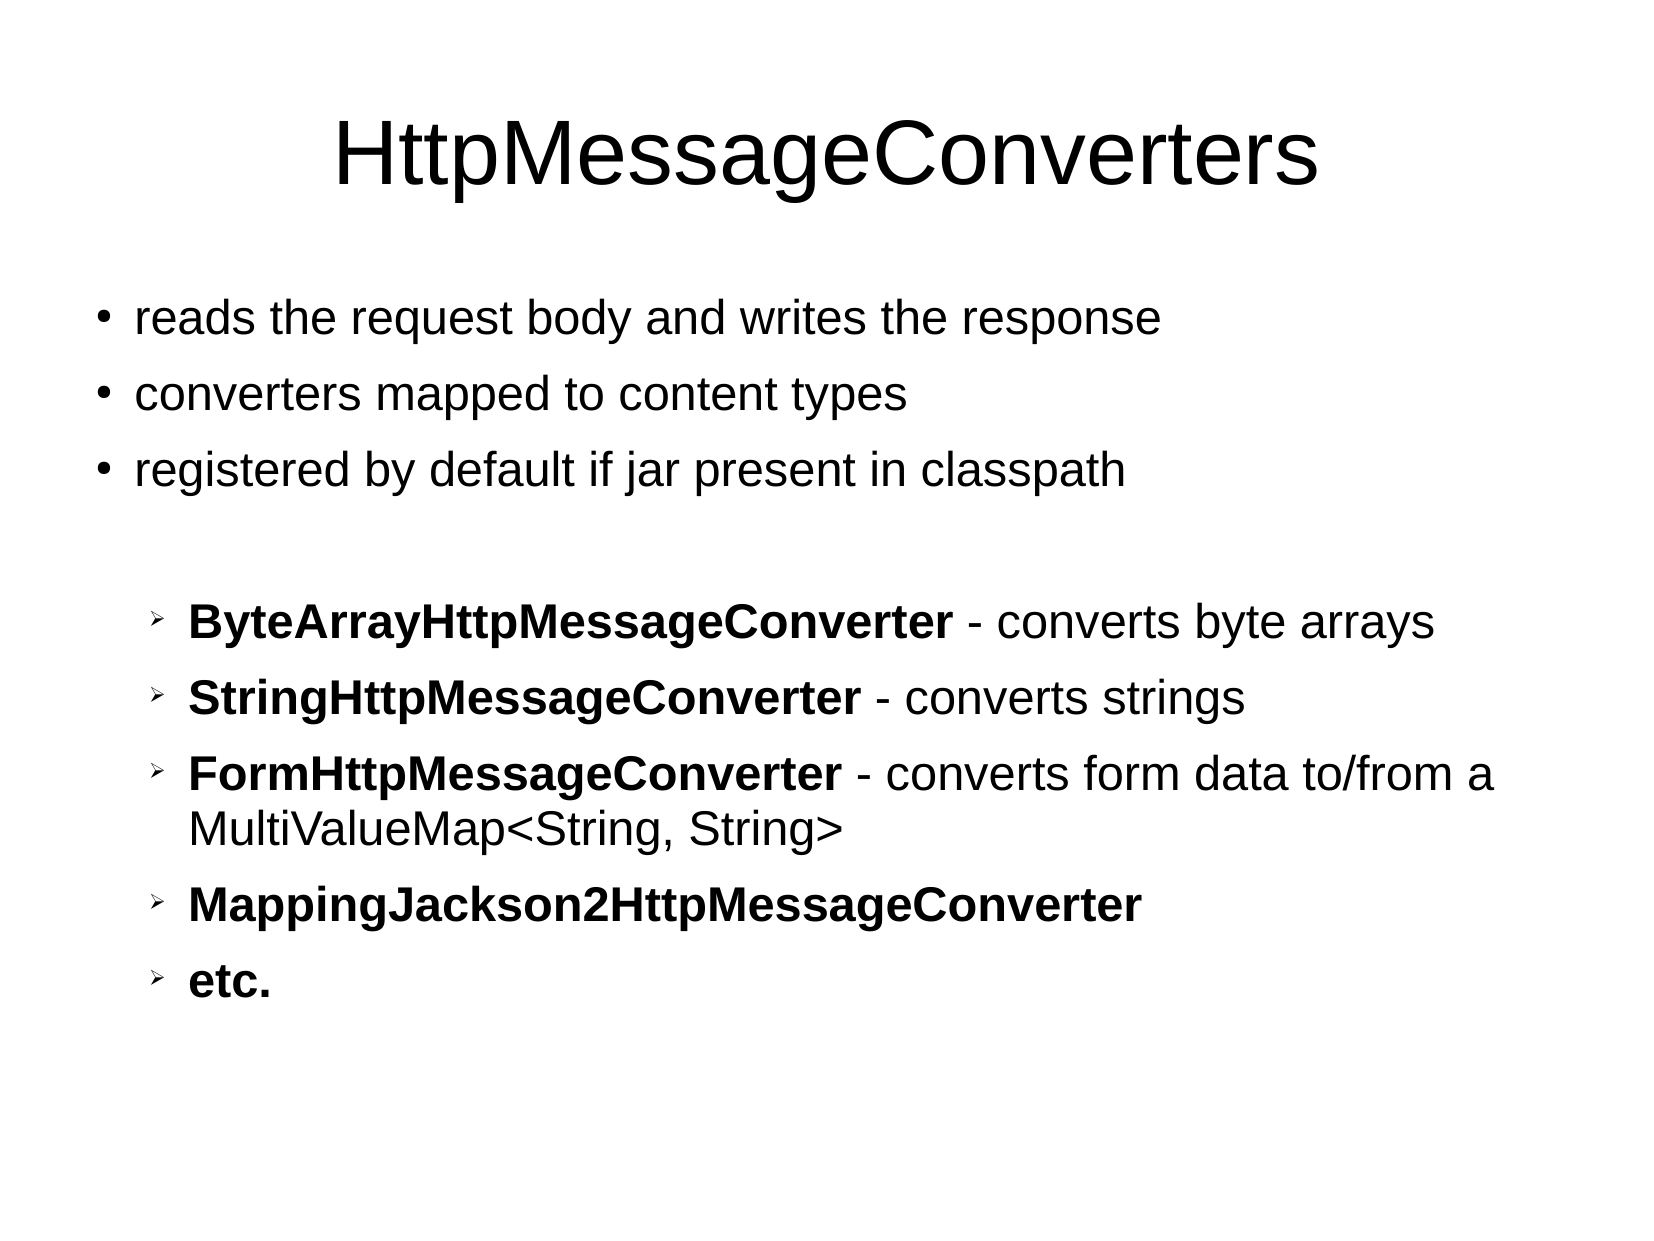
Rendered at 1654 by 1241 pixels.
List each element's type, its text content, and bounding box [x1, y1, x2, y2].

list reads the request body and writes the response converters mapped to content types registered by default if jar present in classpath ByteArrayHttpMessageConverter - converts byte arrays StringHttpMessageConverter - converts strings FormHttpMessageConverter - converts form data to/from a MultiValueMap<String, String> MappingJackson2HttpMessageConverter etc. [82, 290, 1571, 1010]
title HttpMessageConverters [82, 49, 1571, 257]
